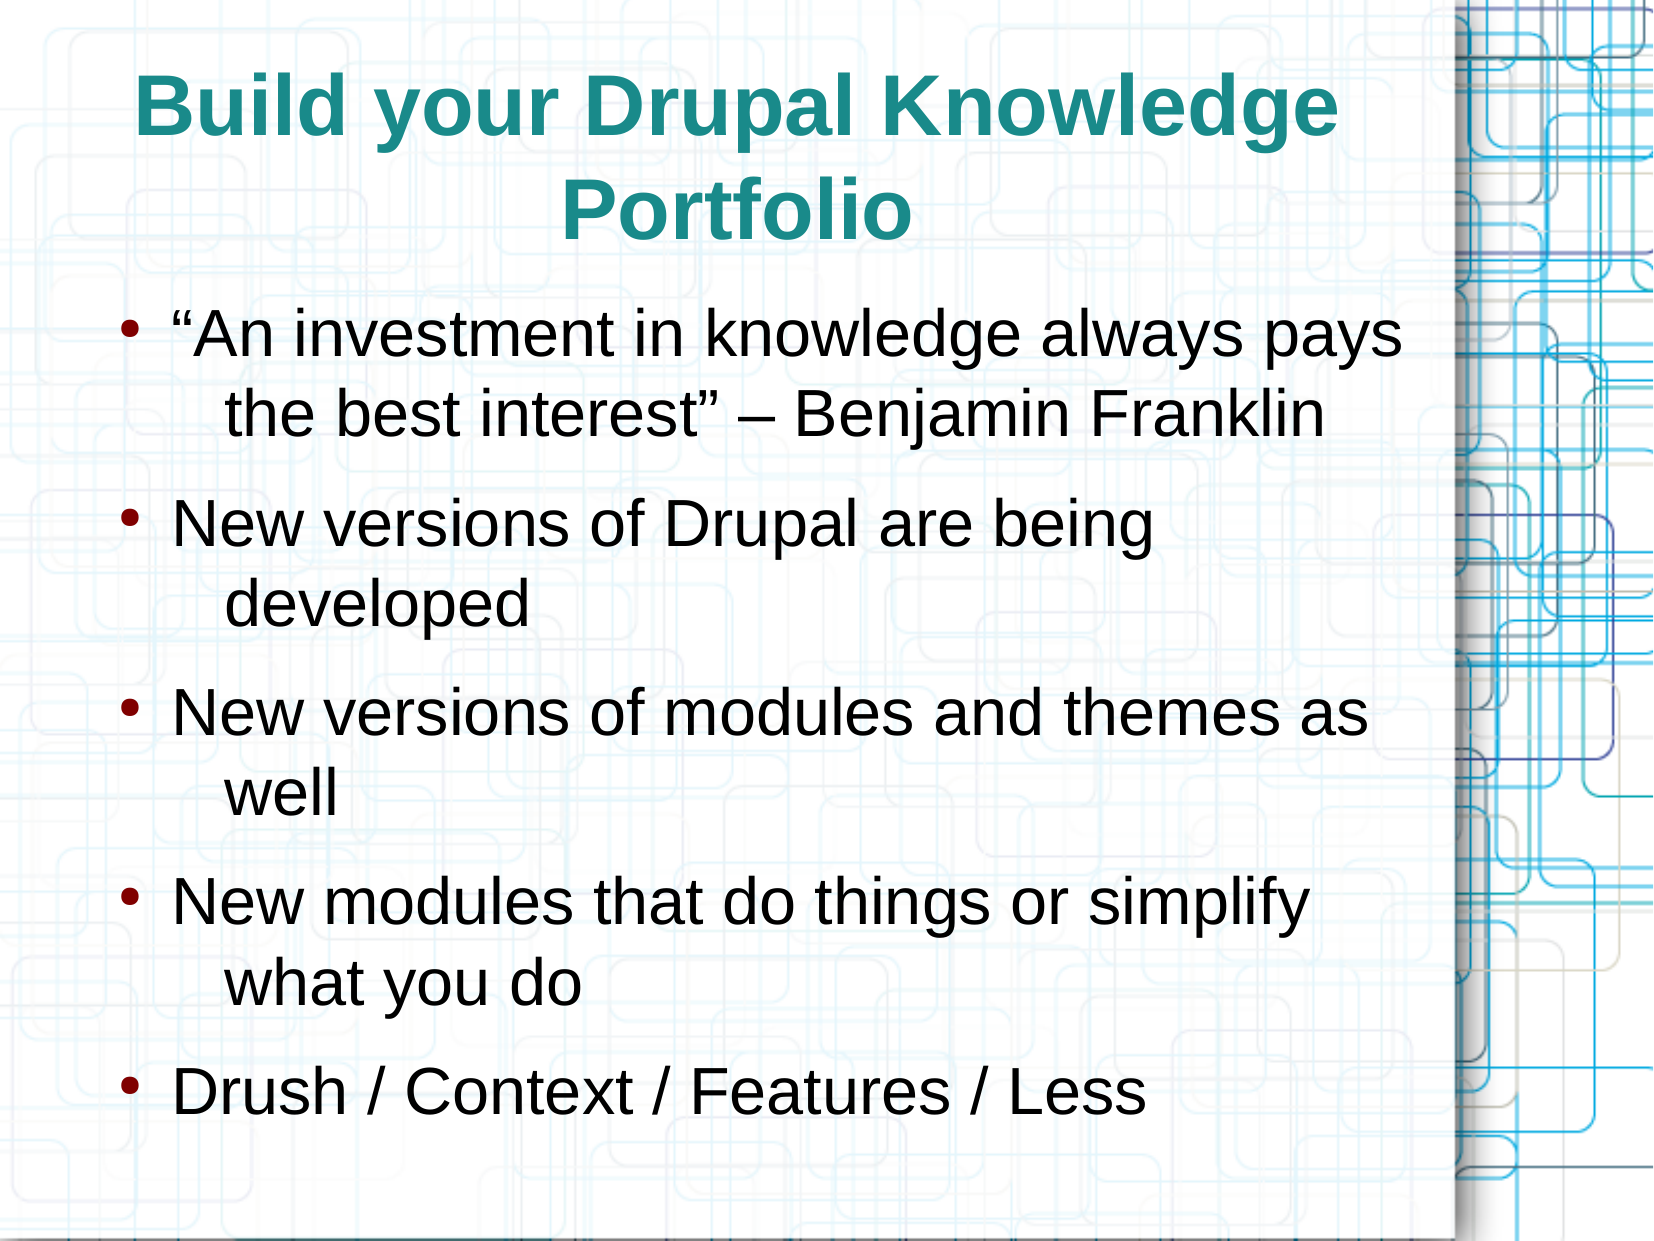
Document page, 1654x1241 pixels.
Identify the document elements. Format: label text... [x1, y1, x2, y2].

picture [0, 0, 1654, 1241]
title Build your Drupal Knowledge Portfolio [58, 49, 1417, 257]
list “An investment in knowledge always pays the best interest” – Benjamin Franklin New versions of Drupal are being developed New versions of modules and themes as well New modules that do things or simplify what you do Drush / Context / Features / Less [82, 290, 1417, 1109]
